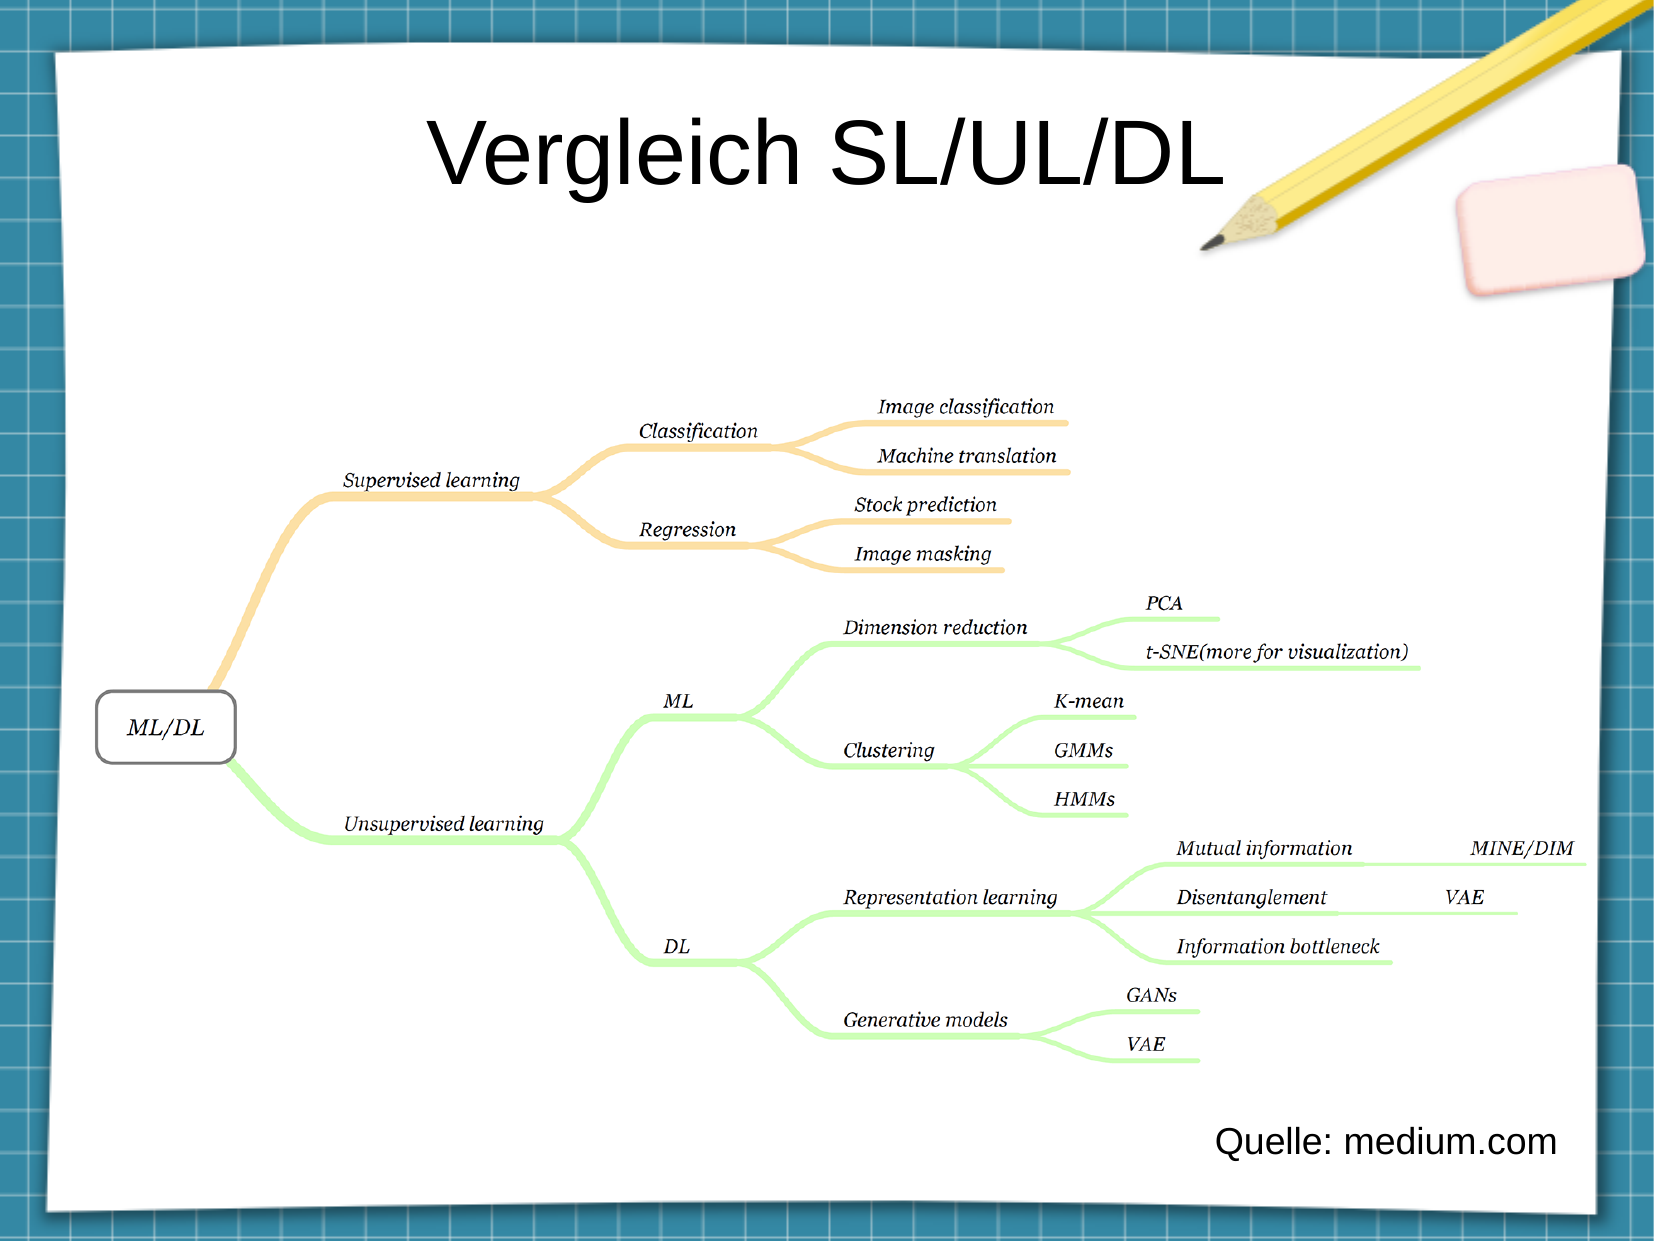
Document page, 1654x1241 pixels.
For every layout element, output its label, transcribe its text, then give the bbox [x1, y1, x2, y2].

title Vergleich SL/UL/DL [82, 49, 1571, 257]
text_box Quelle: medium.com [1200, 1113, 1574, 1171]
picture [0, 0, 1654, 1241]
